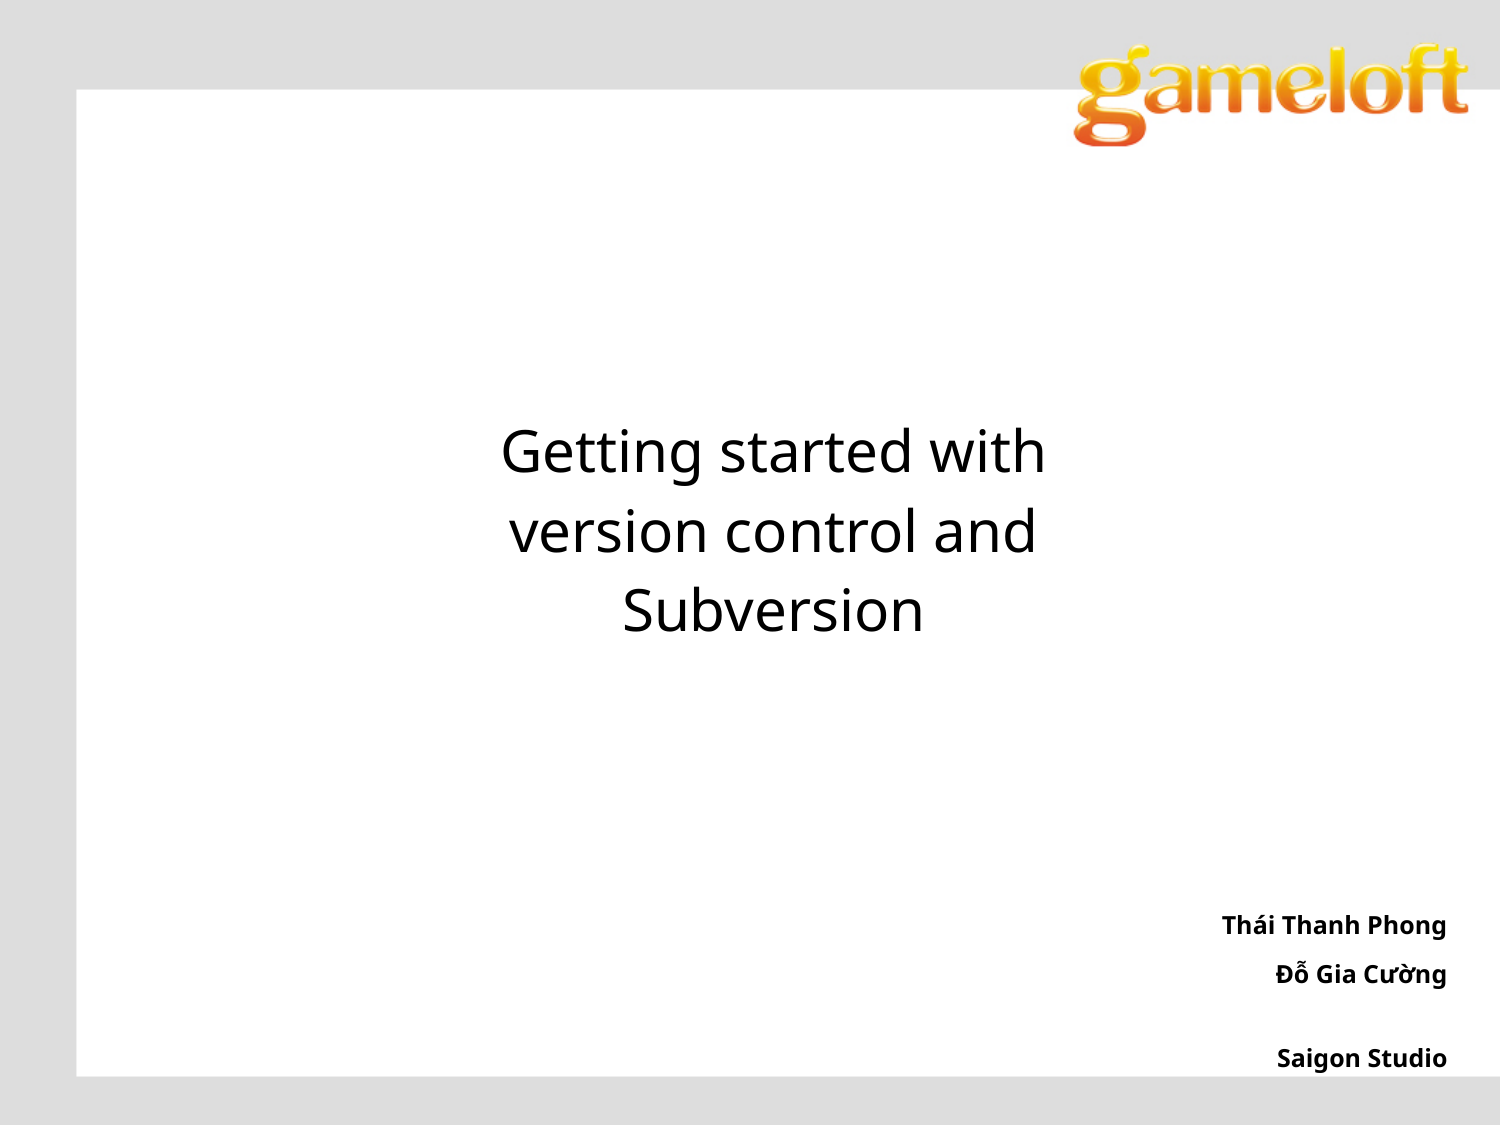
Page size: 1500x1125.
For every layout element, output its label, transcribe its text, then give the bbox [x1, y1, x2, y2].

title Getting started with version control and Subversion [76, 408, 1471, 651]
text_box Thái Thanh Phong Đỗ Gia Cường Saigon Studio [1062, 899, 1463, 1083]
picture [0, 0, 1500, 1125]
